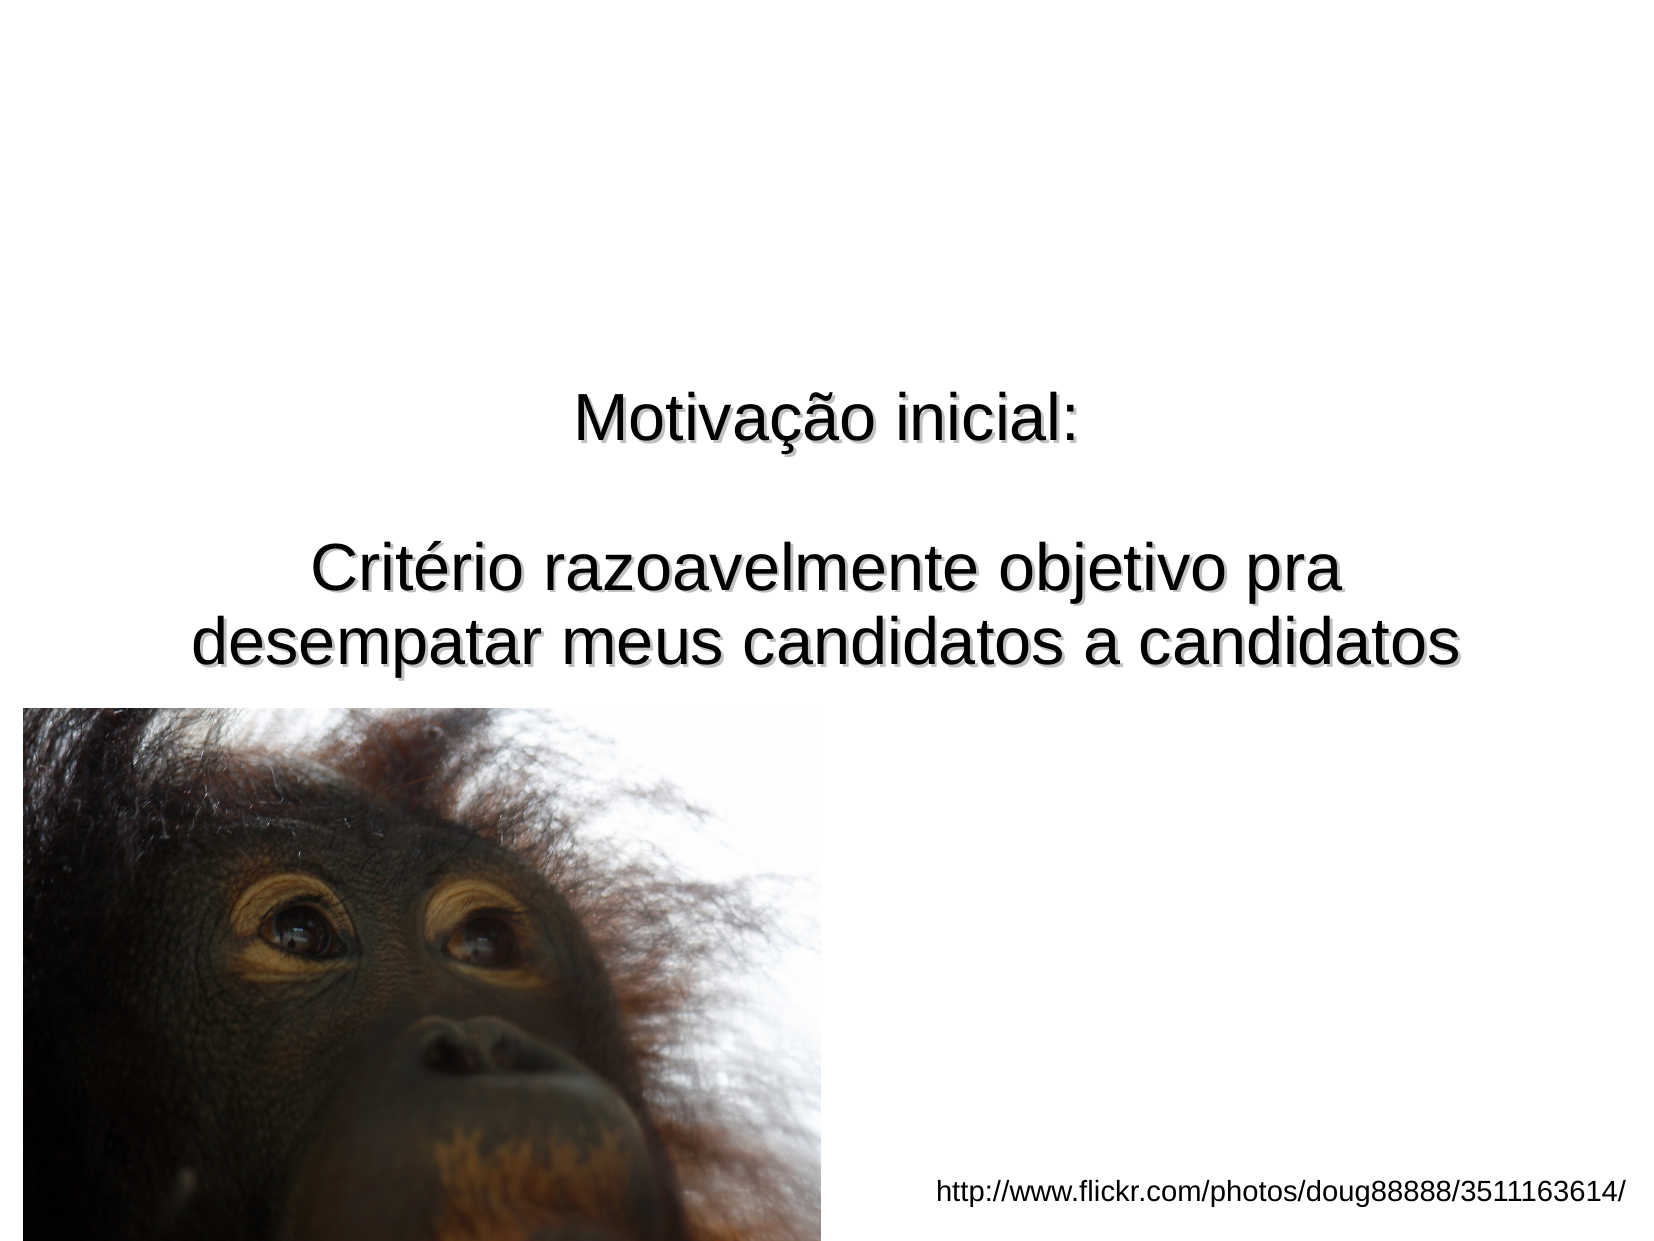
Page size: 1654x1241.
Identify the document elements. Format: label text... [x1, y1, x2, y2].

text_box http://www.flickr.com/photos/doug88888/3511163614/ [921, 1167, 1654, 1215]
picture [23, 708, 821, 1241]
subtitle Motivação inicial: Critério razoavelmente objetivo pra desempatar meus candidatos a candidatos [82, 49, 1571, 1010]
